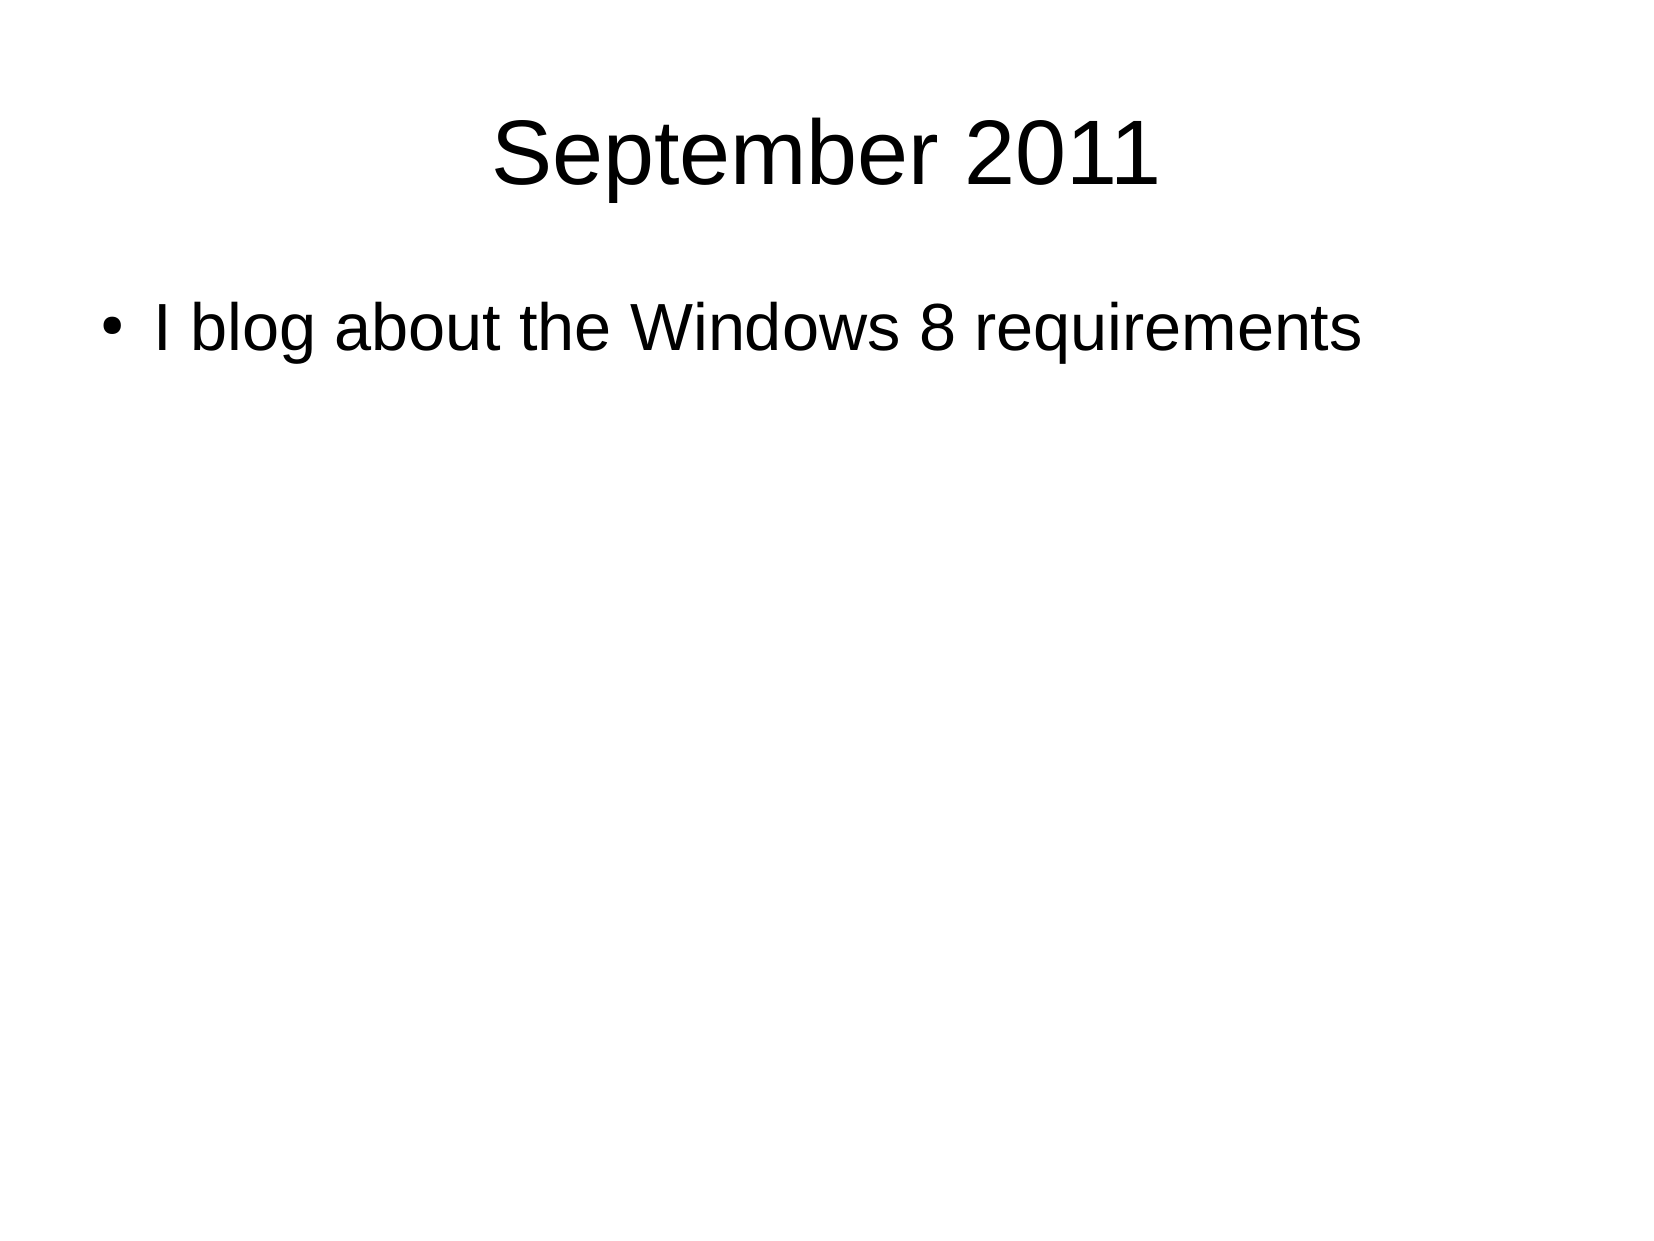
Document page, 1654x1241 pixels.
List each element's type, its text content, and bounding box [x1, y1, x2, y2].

title September 2011 [82, 49, 1571, 257]
list I blog about the Windows 8 requirements [82, 290, 1538, 1010]
